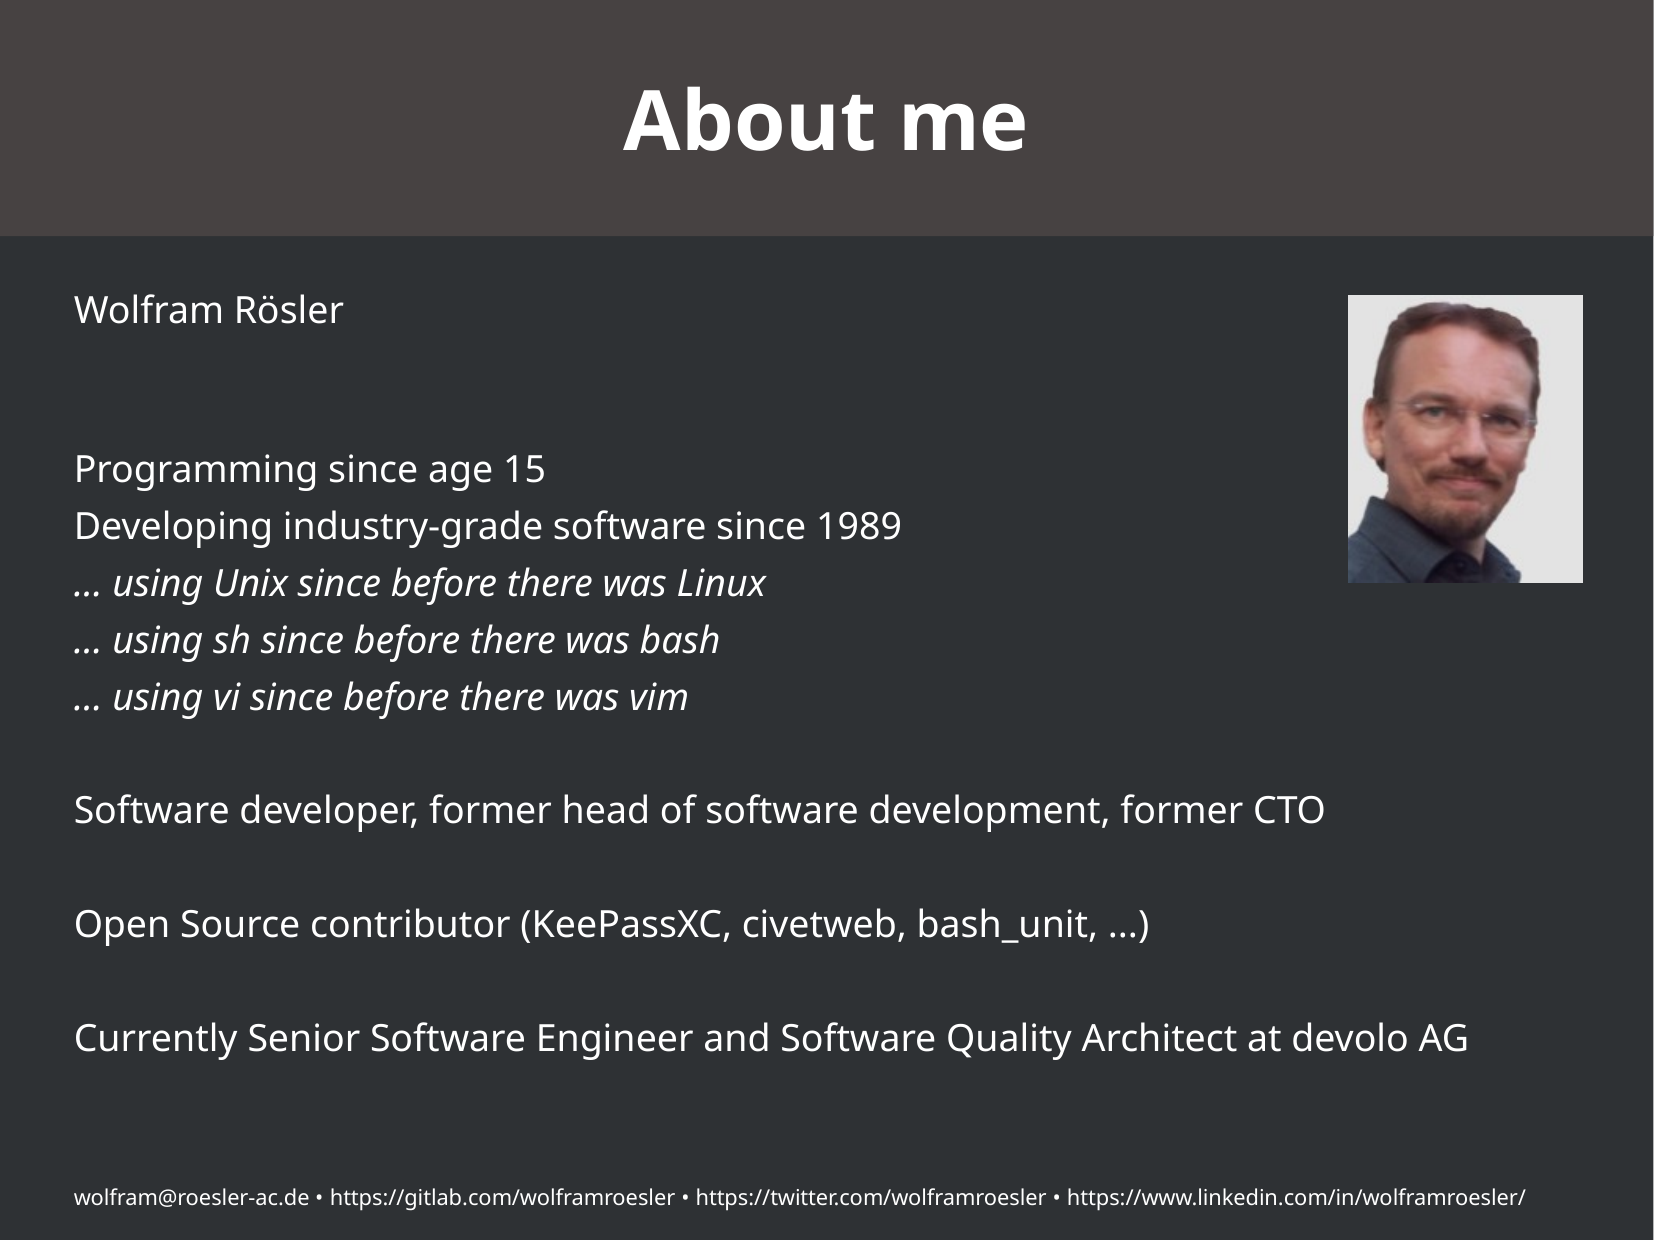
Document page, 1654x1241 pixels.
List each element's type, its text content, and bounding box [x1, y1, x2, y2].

subtitle About me [0, 0, 1654, 237]
picture [1348, 295, 1583, 583]
text_box Wolfram Rösler Programming since age 15 Developing industry-grade software since 1989 … using Unix since before there was Linux … using sh since before there was bash … using vi since before there was vim Software developer, former head of software development, former CTO Open Source contributor (KeePassXC, civetweb, bash_unit, ...) Currently Senior Software Engineer and Software Quality Architect at devolo AG wolfram@roesler-ac.de • https://gitlab.com/wolframroesler • https://twitter.com/wolframroesler • https://www.linkedin.com/in/wolframroesler/ [59, 275, 1619, 1241]
